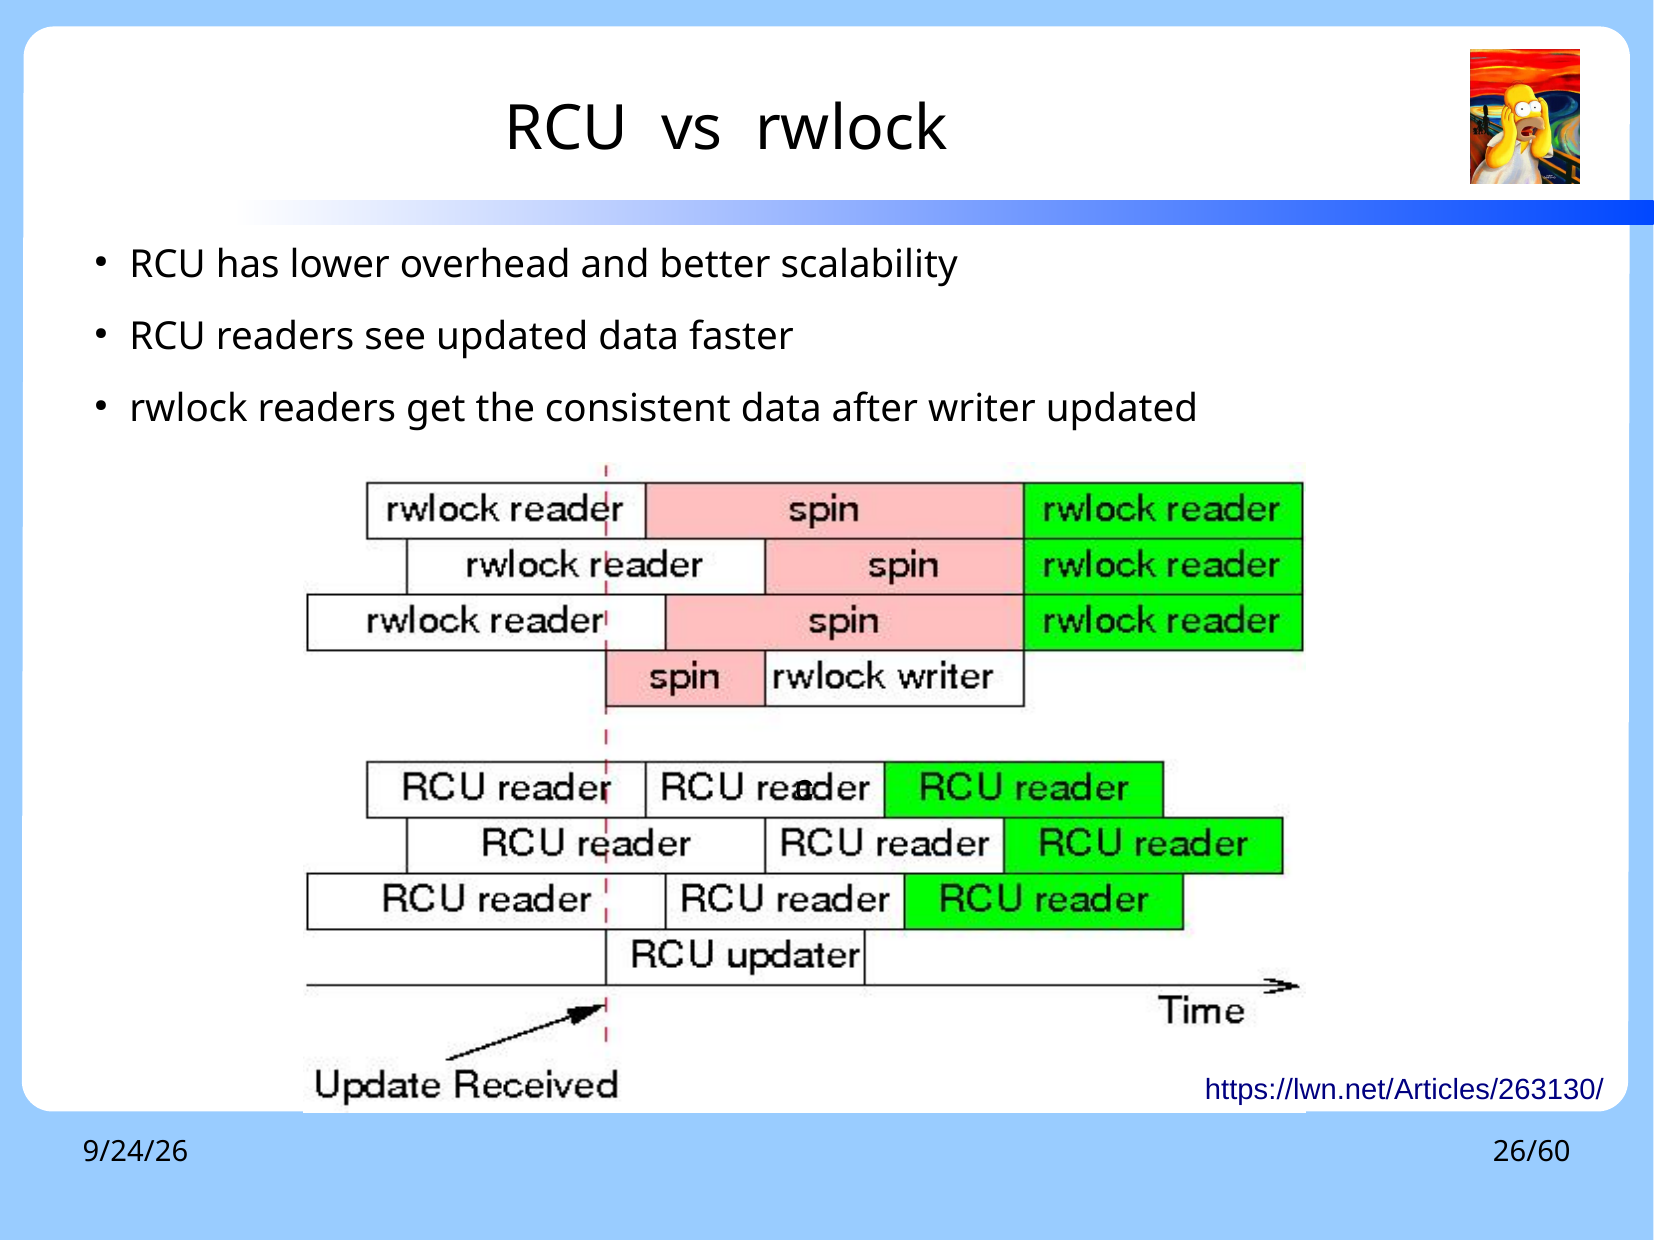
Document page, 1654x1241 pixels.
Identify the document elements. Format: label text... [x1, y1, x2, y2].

picture [1470, 49, 1580, 184]
picture [303, 462, 1306, 1113]
title RCU vs rwlock [82, 49, 1371, 201]
list RCU has lower overhead and better scalability RCU readers see updated data faster rwlock readers get the consistent data after writer updated [82, 236, 1571, 436]
text_box https://lwn.net/Articles/263130/ [1190, 1065, 1631, 1123]
